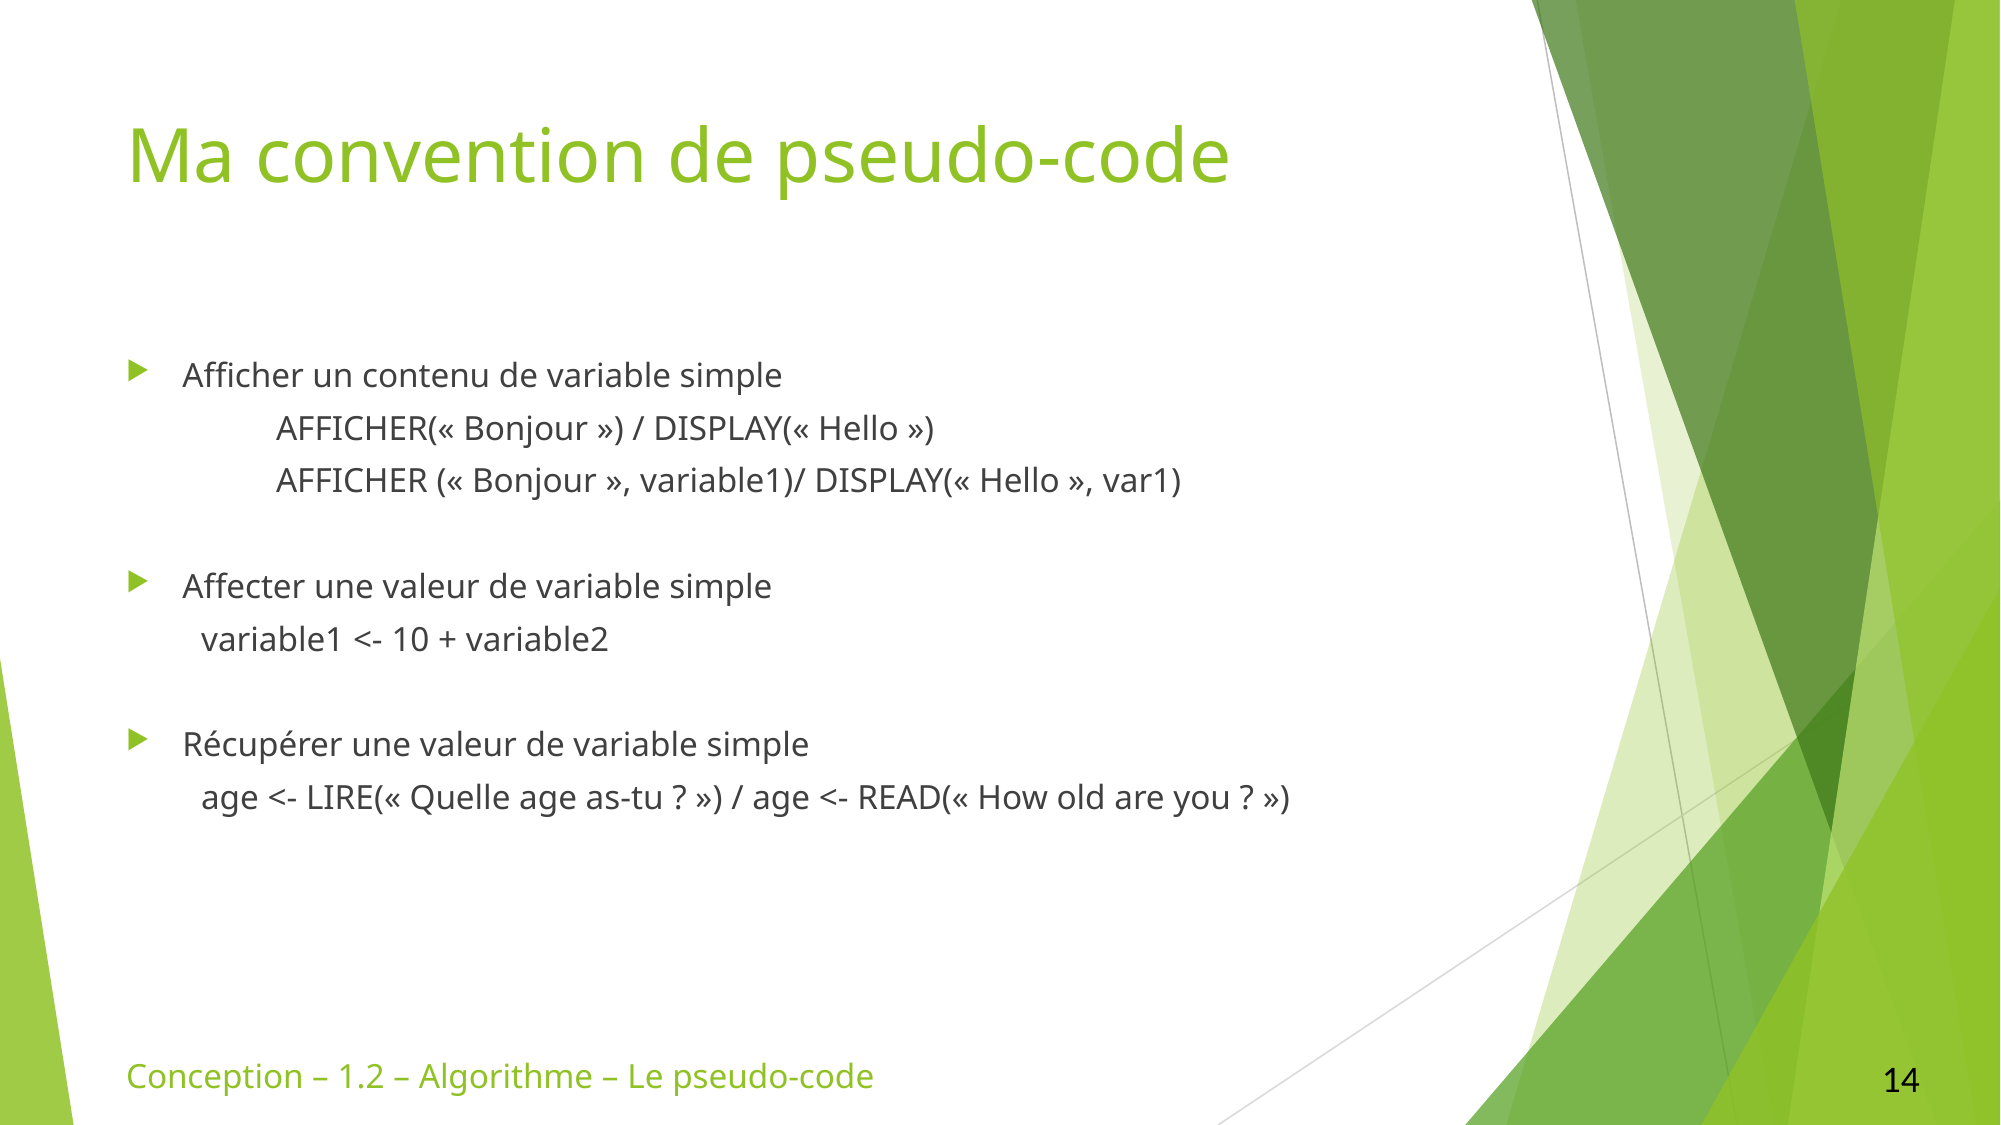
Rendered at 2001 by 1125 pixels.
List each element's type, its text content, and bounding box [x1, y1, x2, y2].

text_box Conception – 1.2 – Algorithme – Le pseudo-code [111, 1047, 1094, 1109]
text_box [1866, 1047, 1979, 1108]
title Ma convention de pseudo-code [111, 99, 1522, 317]
list Afficher un contenu de variable simple AFFICHER(« Bonjour ») / DISPLAY(« Hello ») AFFICHER (« Bonjour », variable1)/ DISPLAY(« Hello », var1) Affecter une valeur de variable simple variable1 <- 10 + variable2 Récupérer une valeur de variable simple age <- LIRE(« Quelle age as-tu ? ») / age <- READ(« How old are you ? ») [111, 354, 1522, 992]
